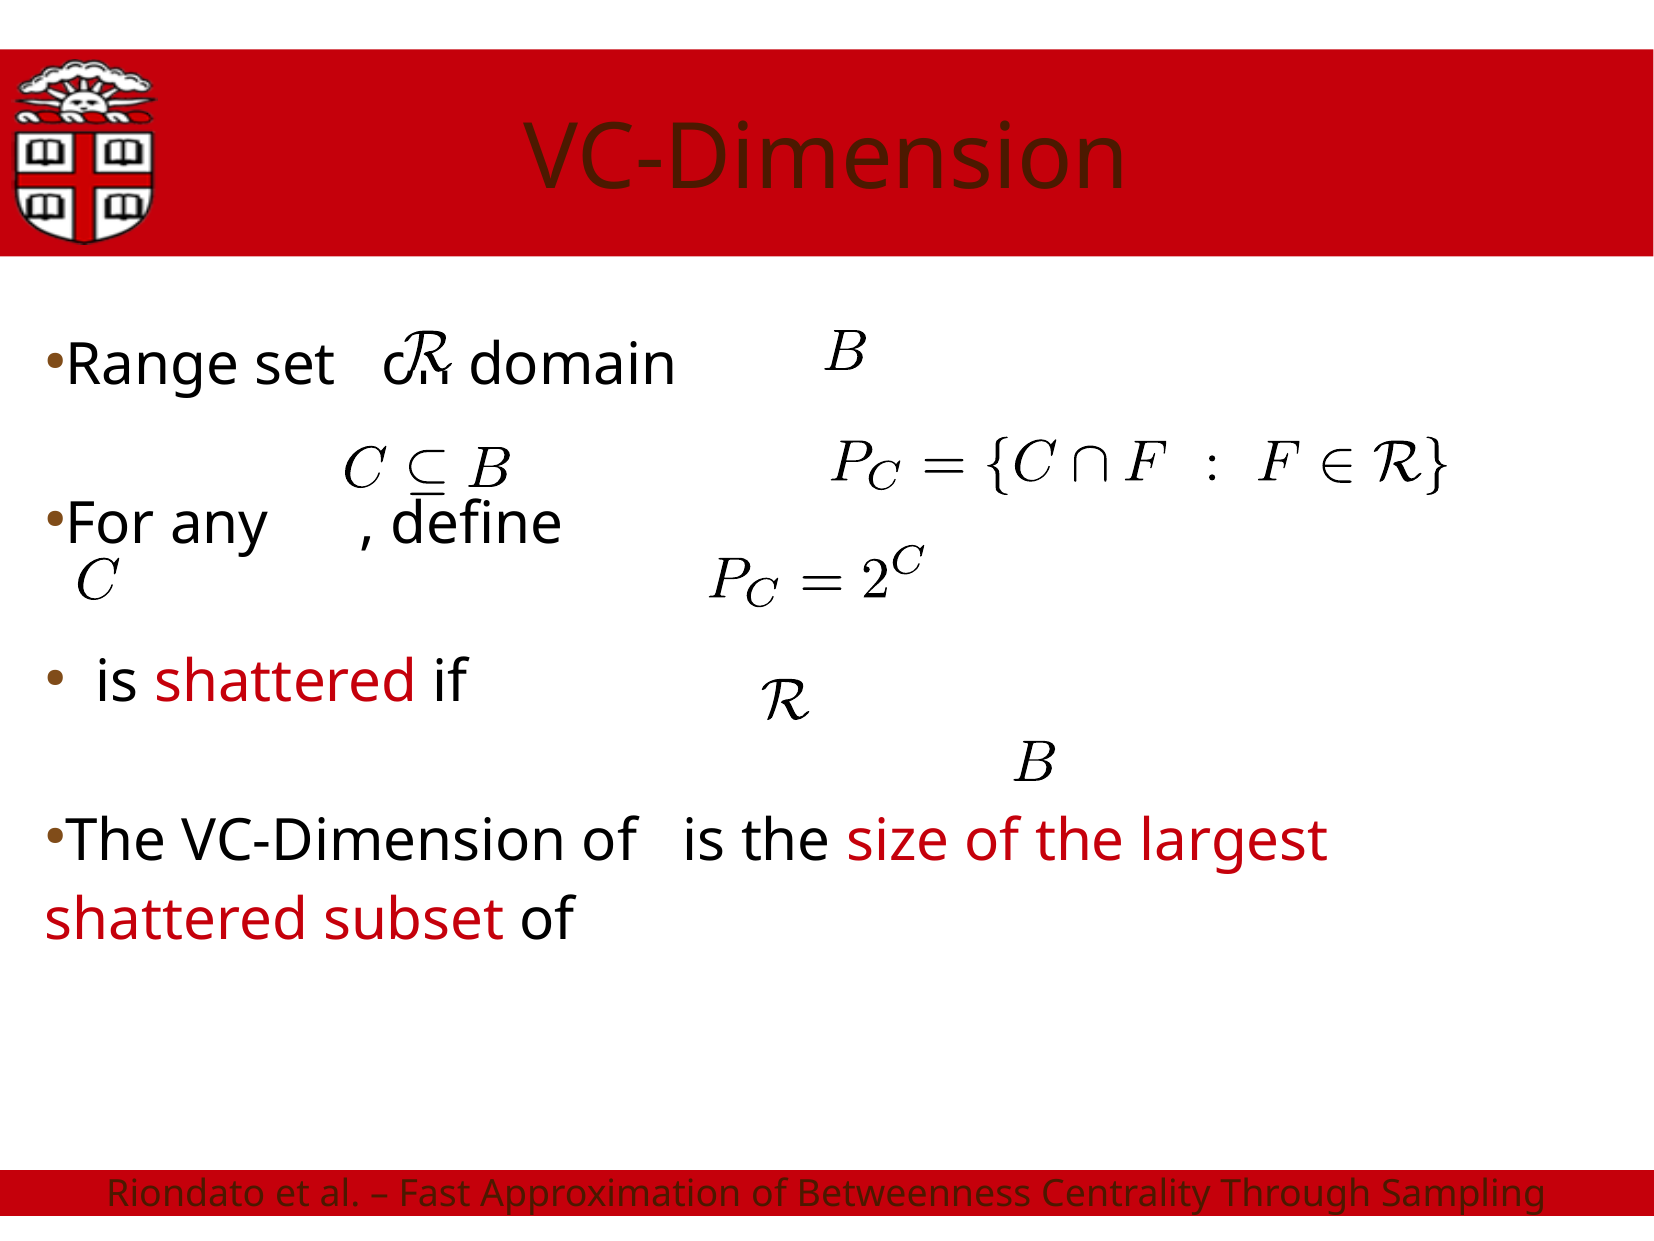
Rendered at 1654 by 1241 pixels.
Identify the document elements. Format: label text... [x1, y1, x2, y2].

picture [708, 544, 925, 608]
text_box [403, 330, 453, 372]
text_box Range set on domain For any , define is shattered if The VC-Dimension of is the size of the largest shattered subset of [30, 315, 1621, 854]
text_box Riondato et al. – Fast Approximation of Betweenness Centrality Through Sampling [0, 1170, 1654, 1216]
text_box [760, 678, 811, 721]
text_box [1010, 740, 1059, 781]
title VC-Dimension [0, 49, 1654, 257]
text_box [75, 557, 121, 601]
picture [345, 445, 510, 496]
text_box [821, 330, 869, 370]
picture [11, 59, 158, 245]
text_box [828, 436, 1452, 496]
